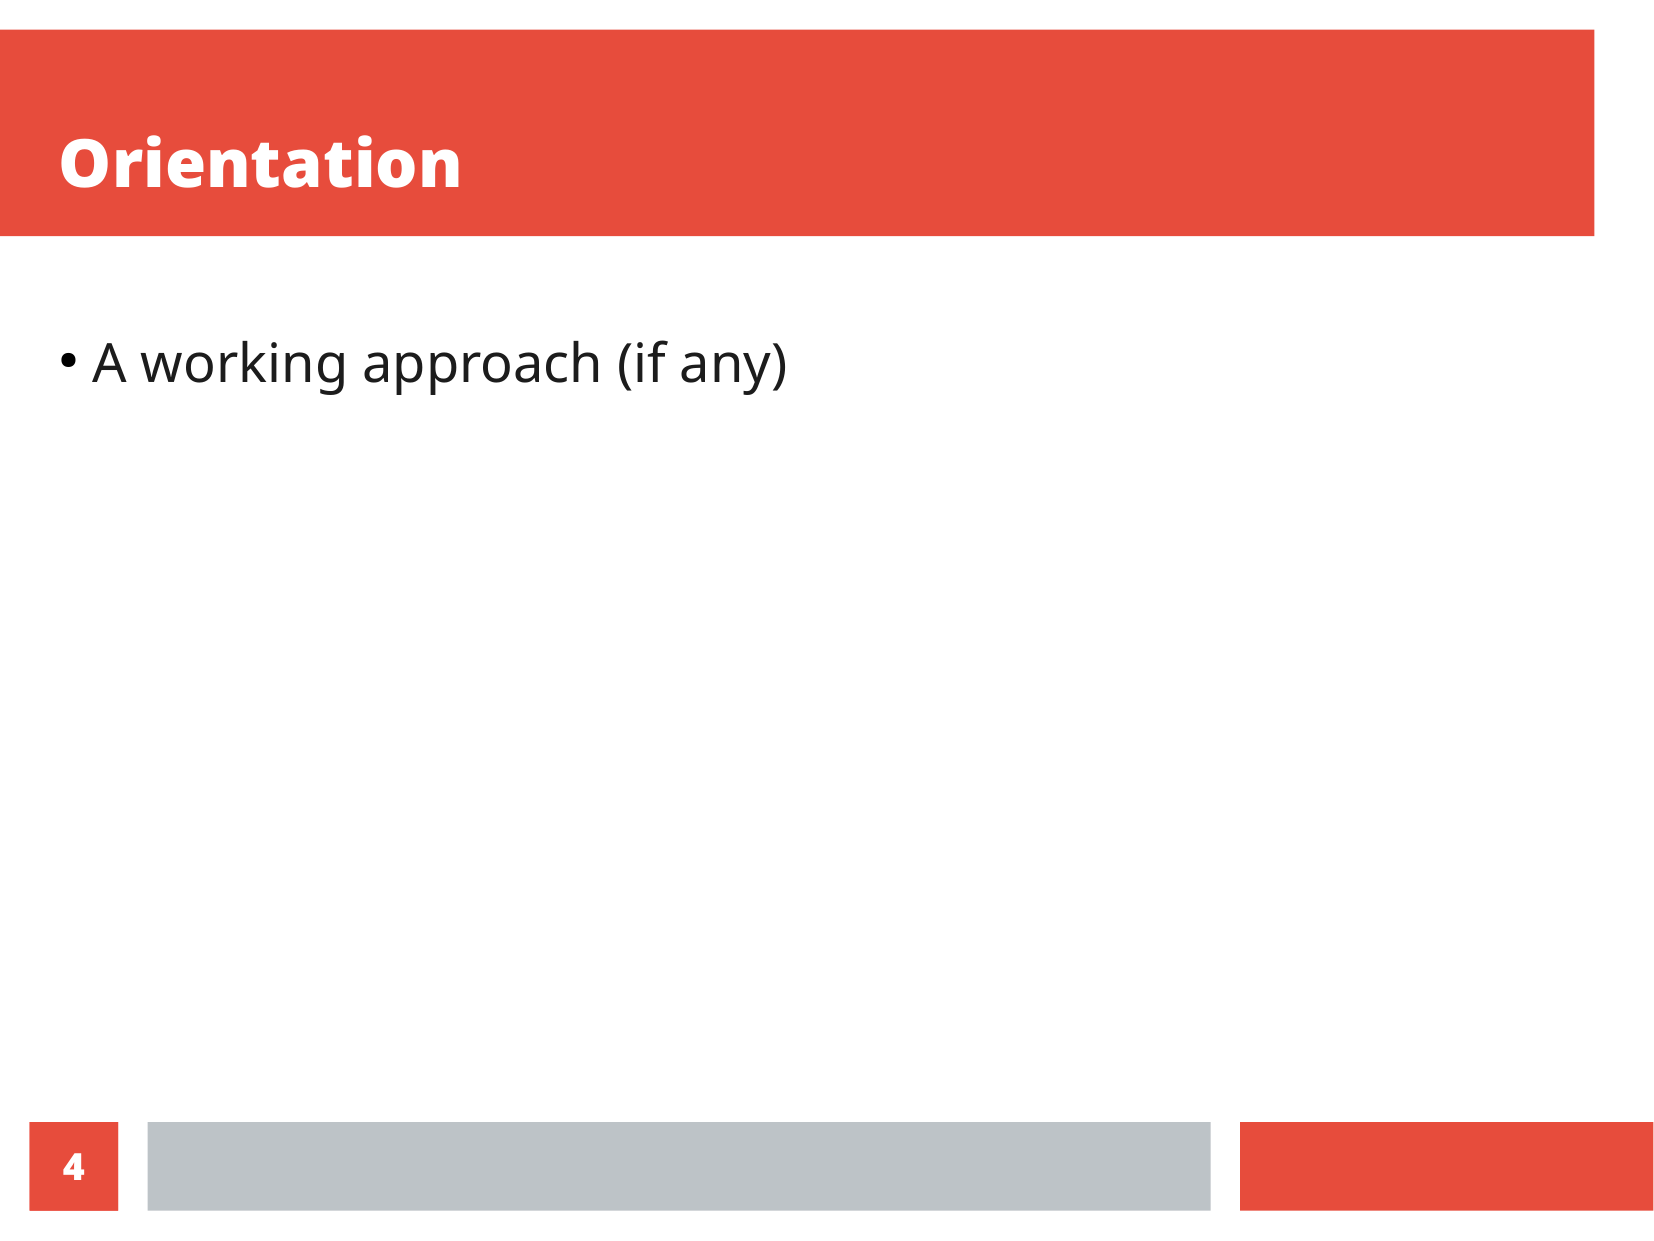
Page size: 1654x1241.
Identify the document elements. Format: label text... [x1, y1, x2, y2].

title Orientation [59, 59, 1595, 207]
list A working approach (if any) [59, 324, 1565, 1093]
